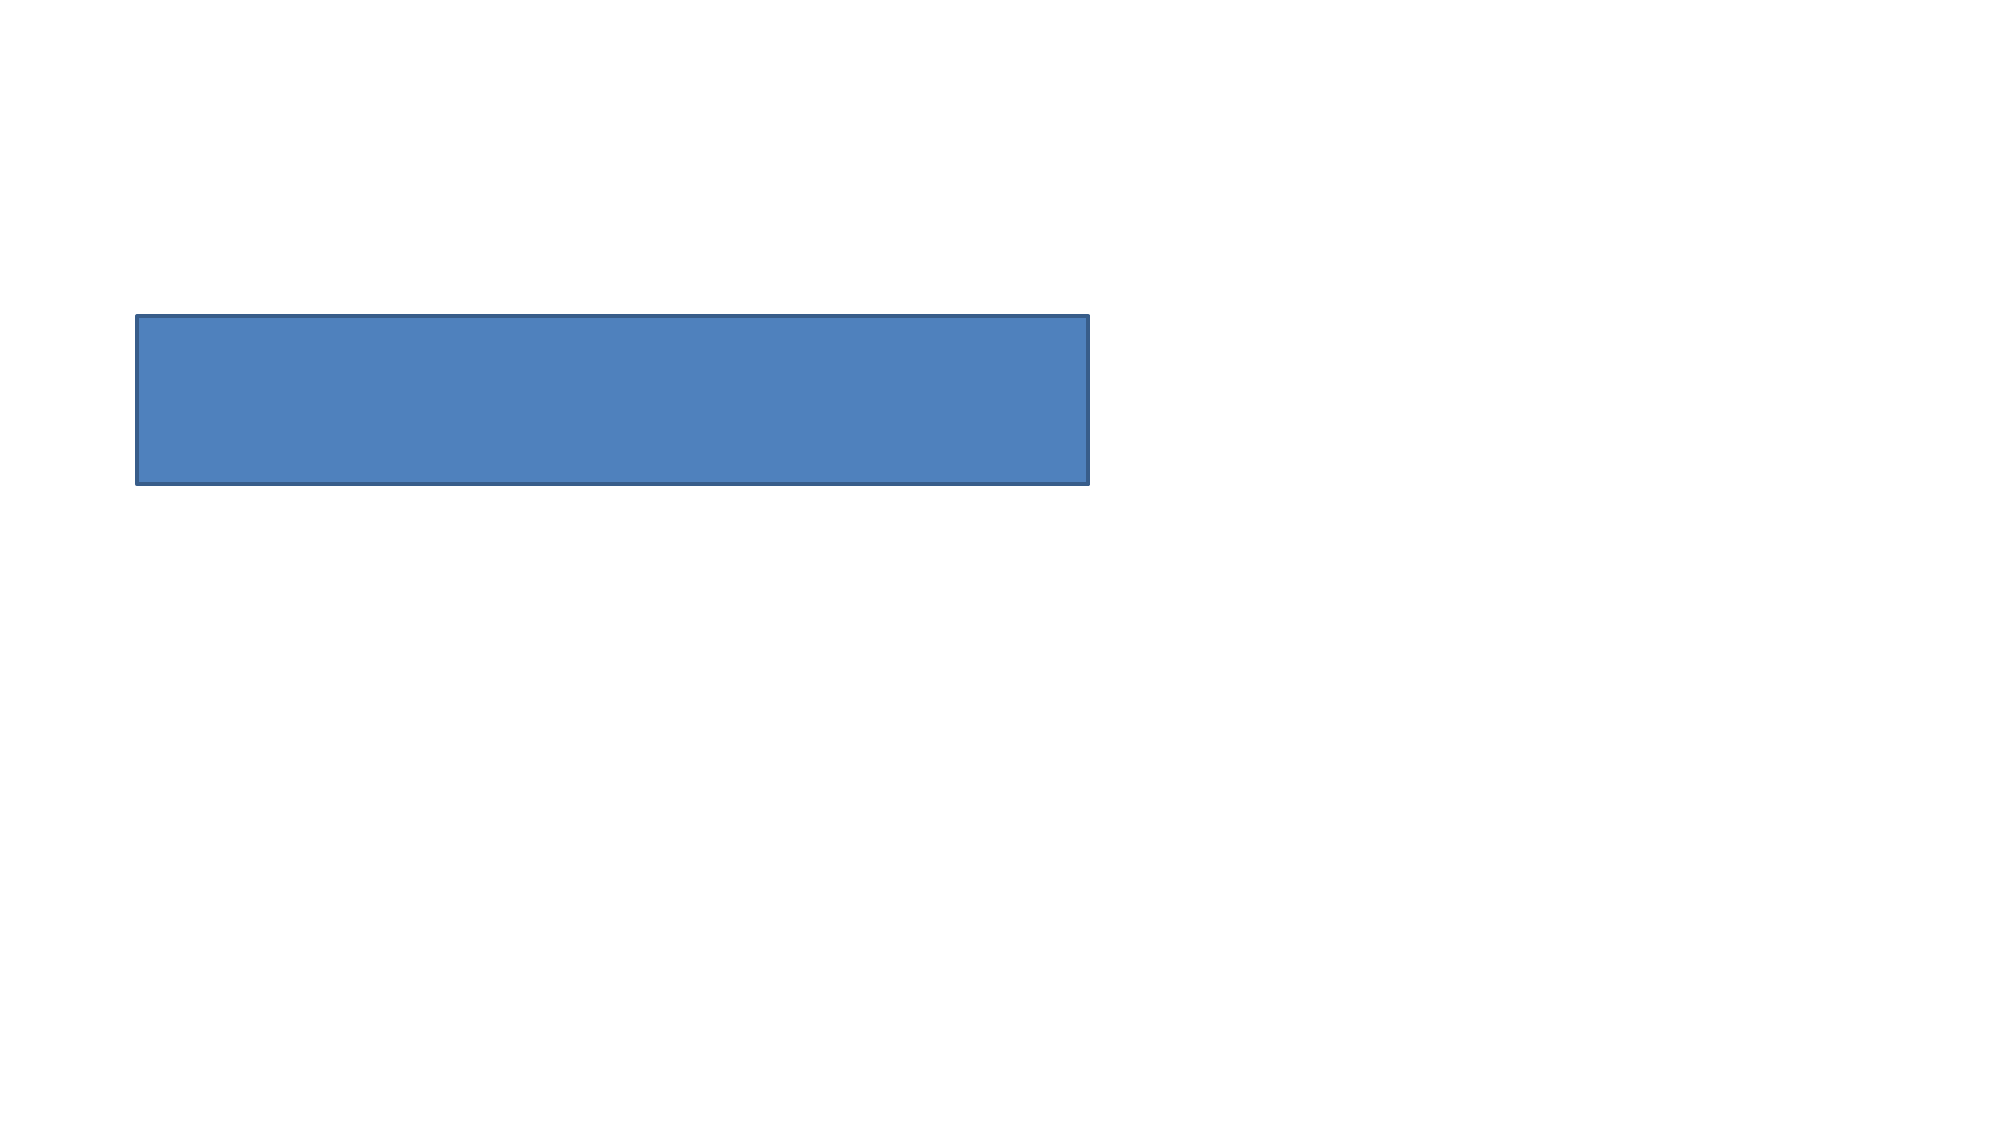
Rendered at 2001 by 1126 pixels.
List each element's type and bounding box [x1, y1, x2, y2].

text_box [137, 316, 1089, 485]
